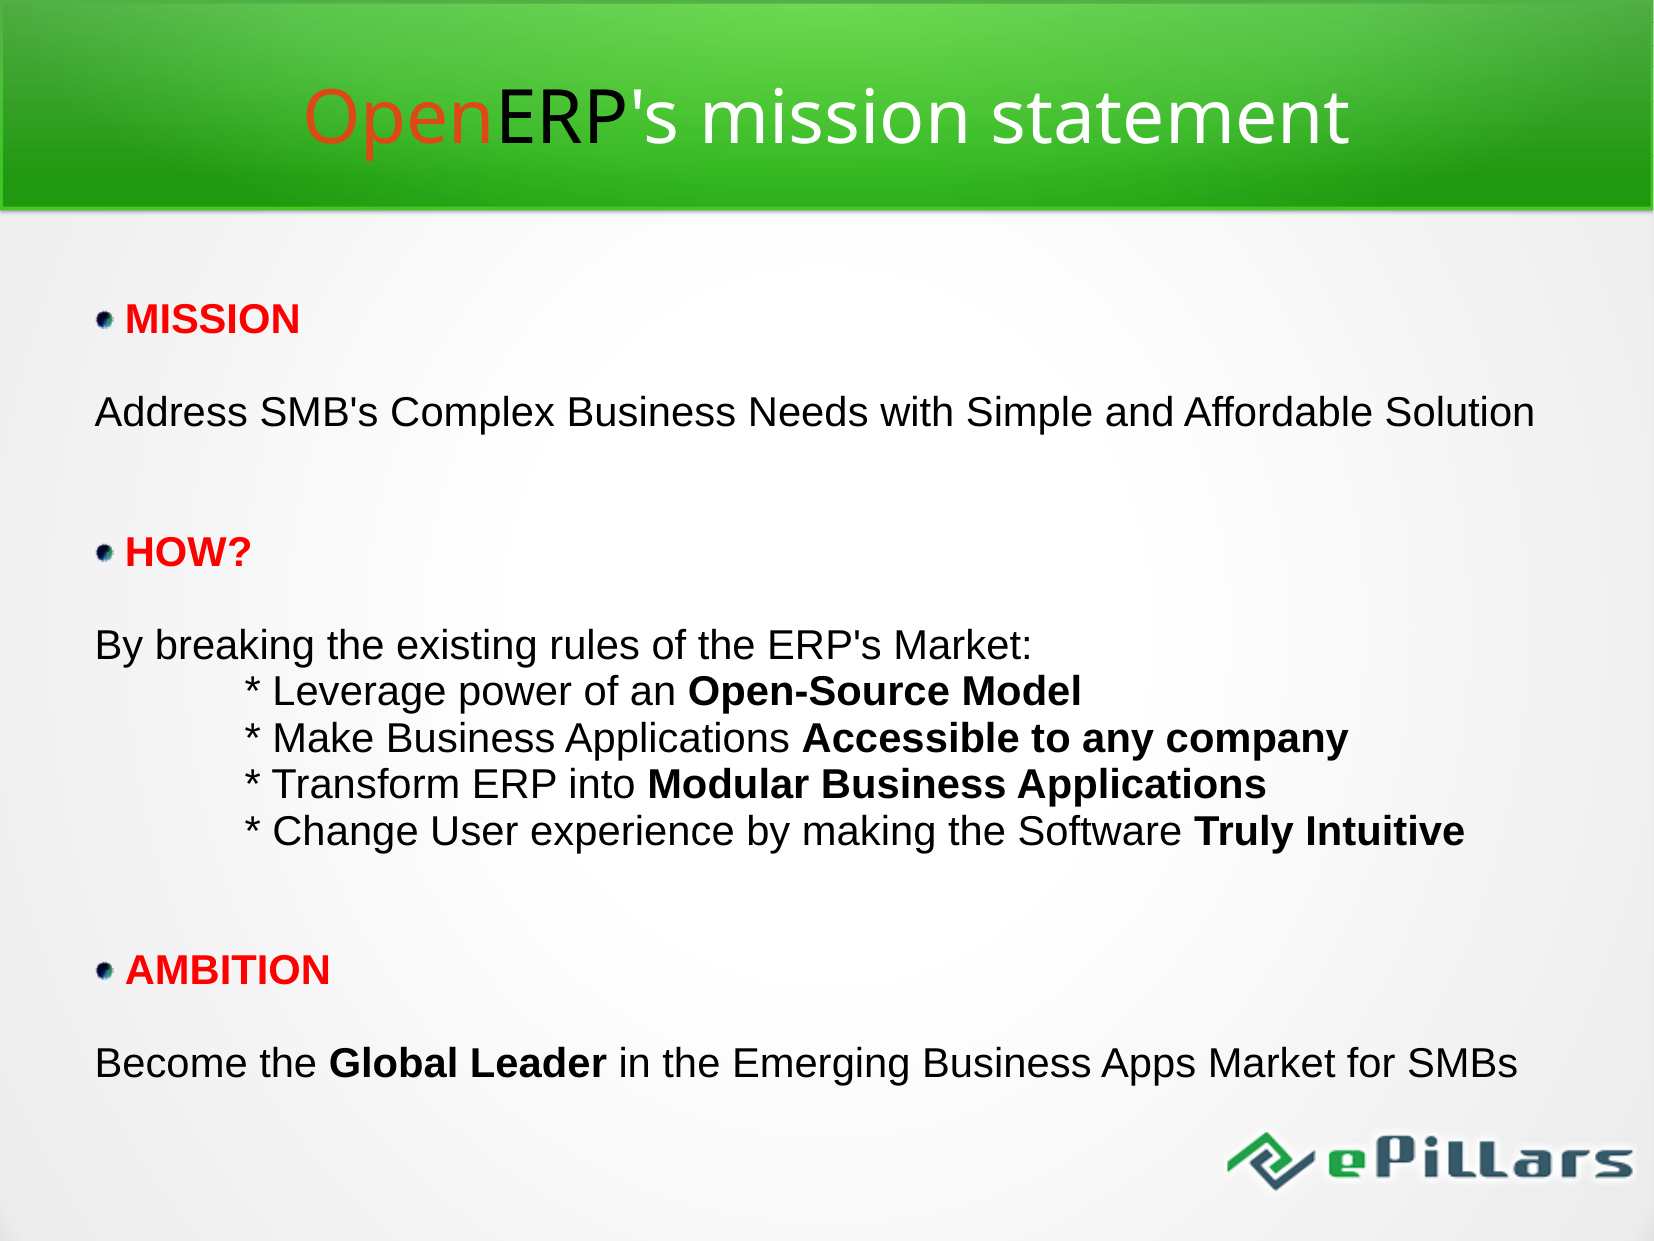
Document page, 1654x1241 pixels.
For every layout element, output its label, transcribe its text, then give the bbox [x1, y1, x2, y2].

subtitle MISSION Address SMB's Complex Business Needs with Simple and Affordable Solution HOW? By breaking the existing rules of the ERP's Market: * Leverage power of an Open-Source Model * Make Business Applications Accessible to any company * Transform ERP into Modular Business Applications * Change User experience by making the Software Truly Intuitive AMBITION Become the Global Leader in the Emerging Business Apps Market for SMBs [94, 296, 1550, 1087]
title OpenERP's mission statement [82, 49, 1571, 179]
picture [1224, 1124, 1637, 1201]
